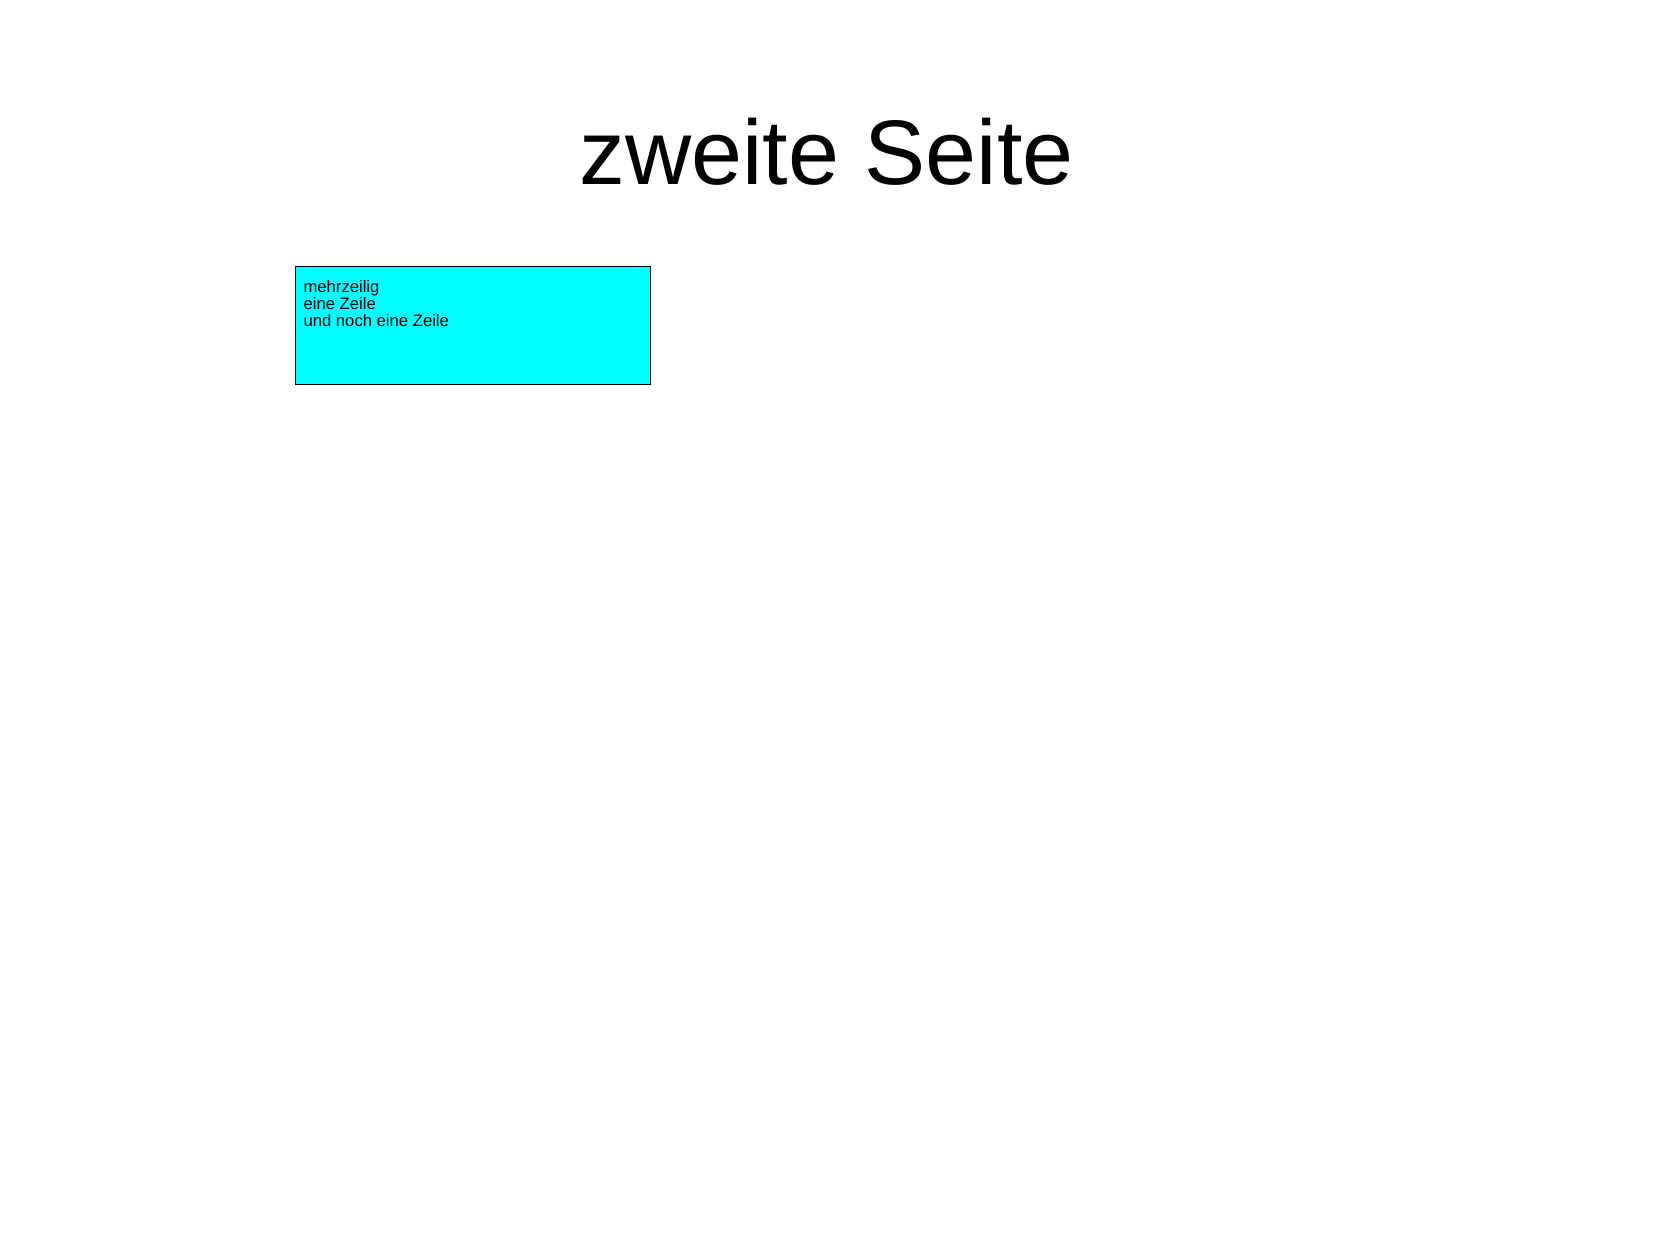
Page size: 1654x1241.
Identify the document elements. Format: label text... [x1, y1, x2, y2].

title zweite Seite [82, 49, 1571, 257]
